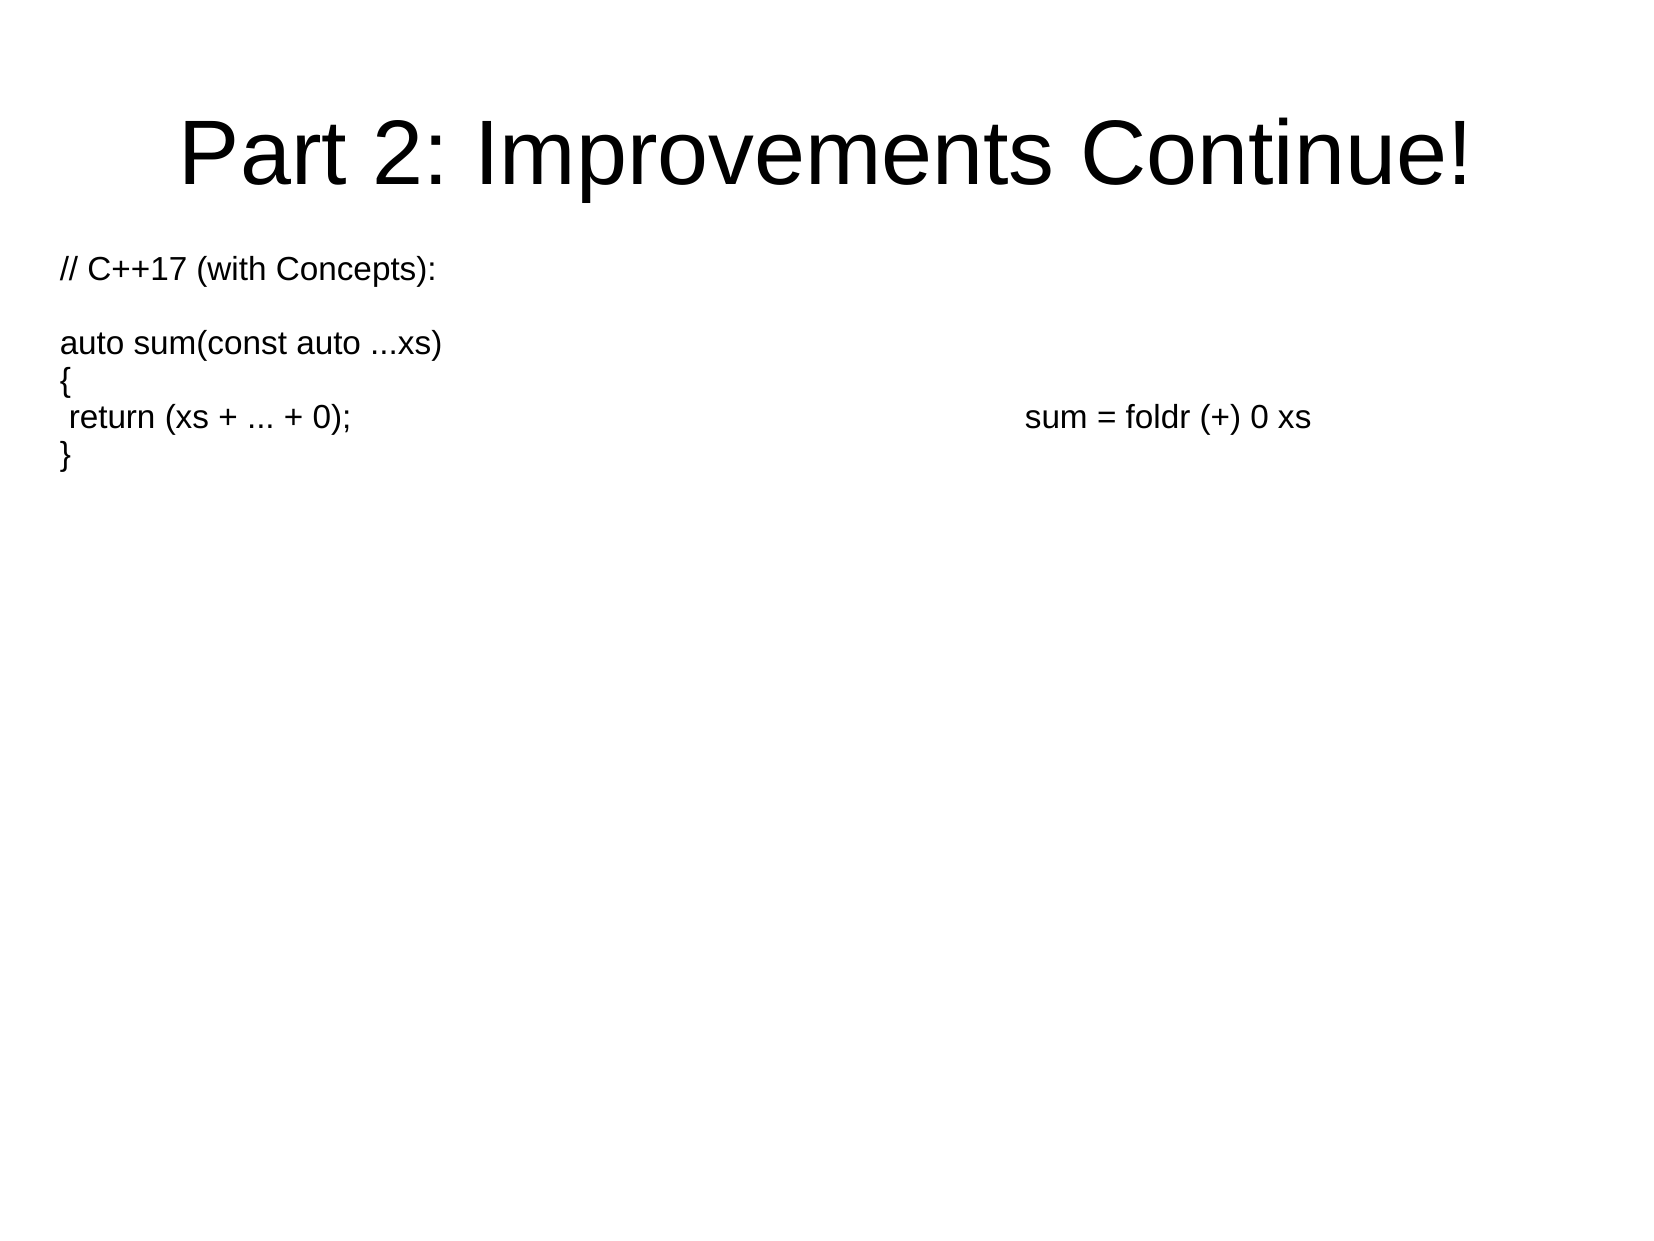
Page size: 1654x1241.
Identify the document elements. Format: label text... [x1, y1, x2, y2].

title Part 2: Improvements Continue! [82, 49, 1571, 243]
text_box // C++17 (with Concepts): auto sum(const auto ...xs) { return (xs + ... + 0); sum = foldr (+) 0 xs } [45, 243, 1606, 565]
